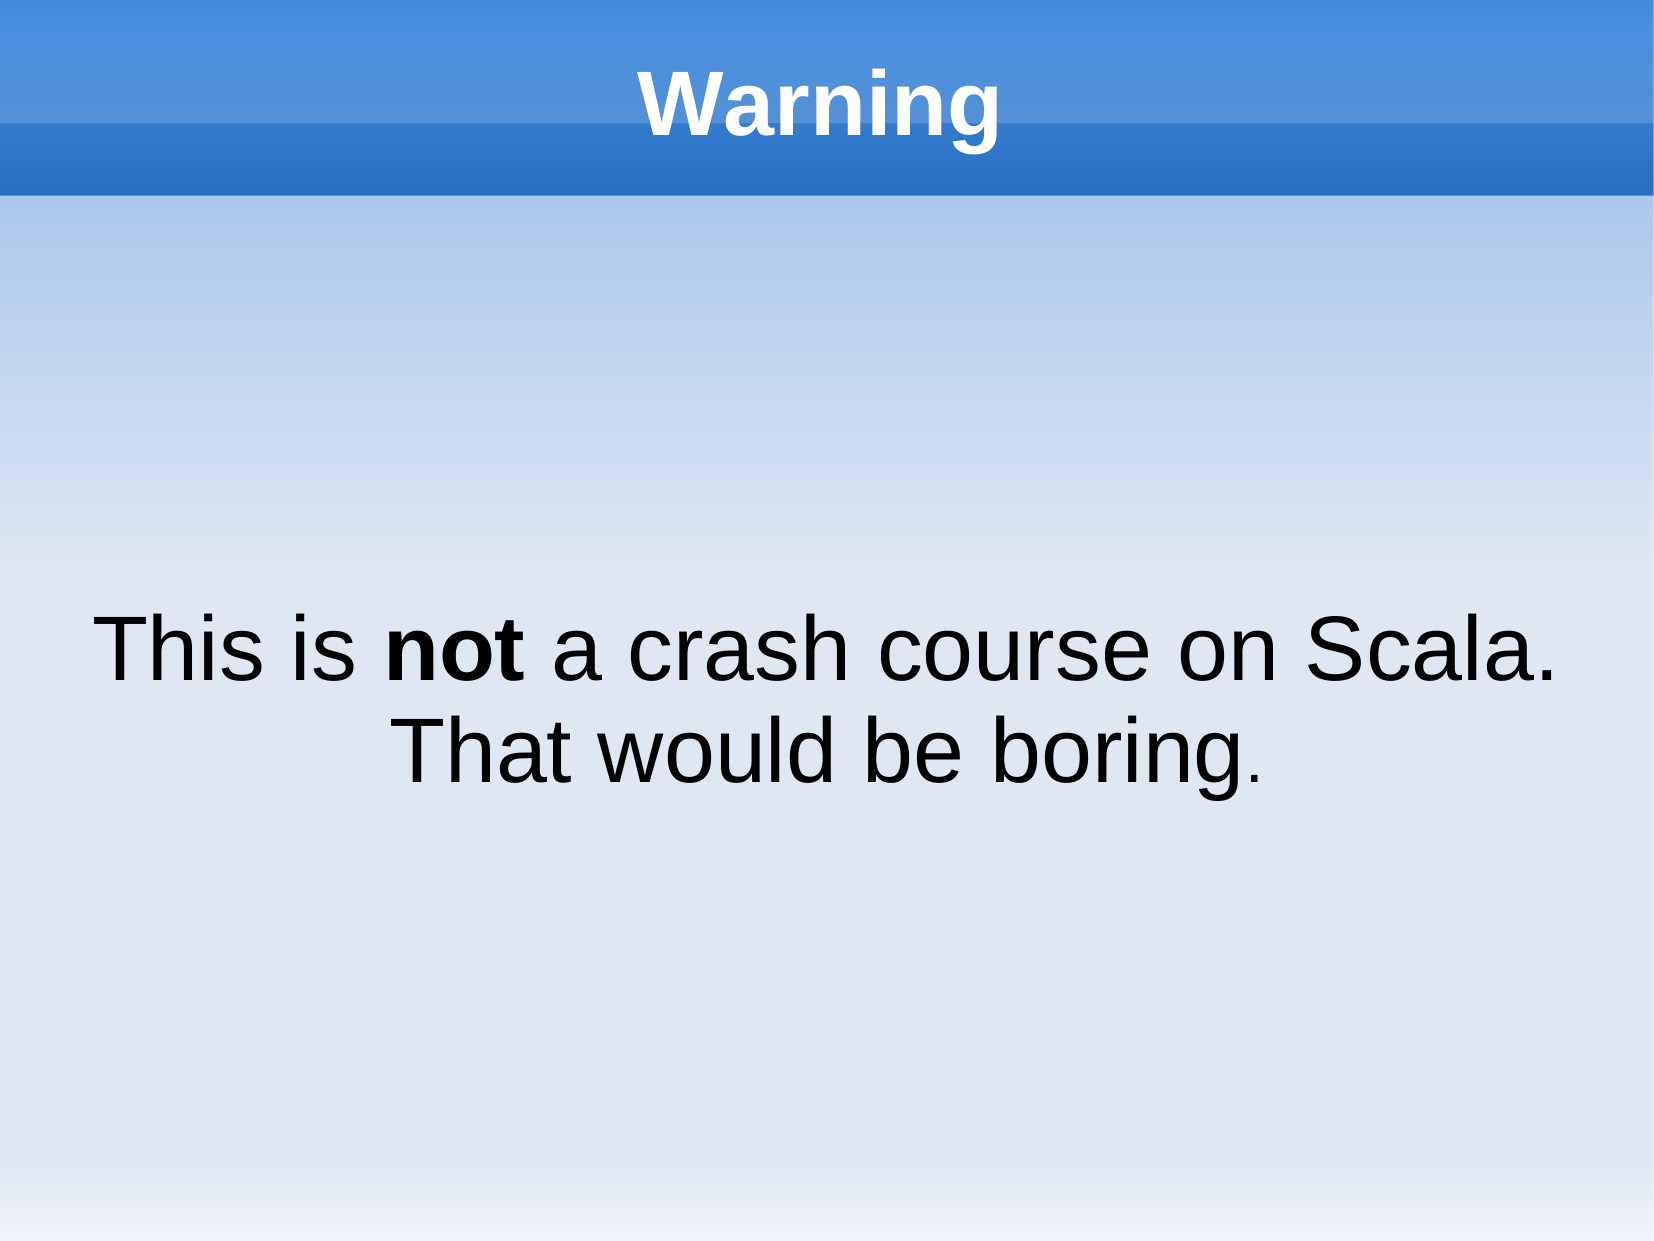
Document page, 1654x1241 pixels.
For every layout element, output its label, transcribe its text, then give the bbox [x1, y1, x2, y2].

picture [0, 0, 1654, 1241]
subtitle This is not a crash course on Scala. That would be boring. [82, 297, 1571, 1102]
title Warning [76, 7, 1565, 200]
